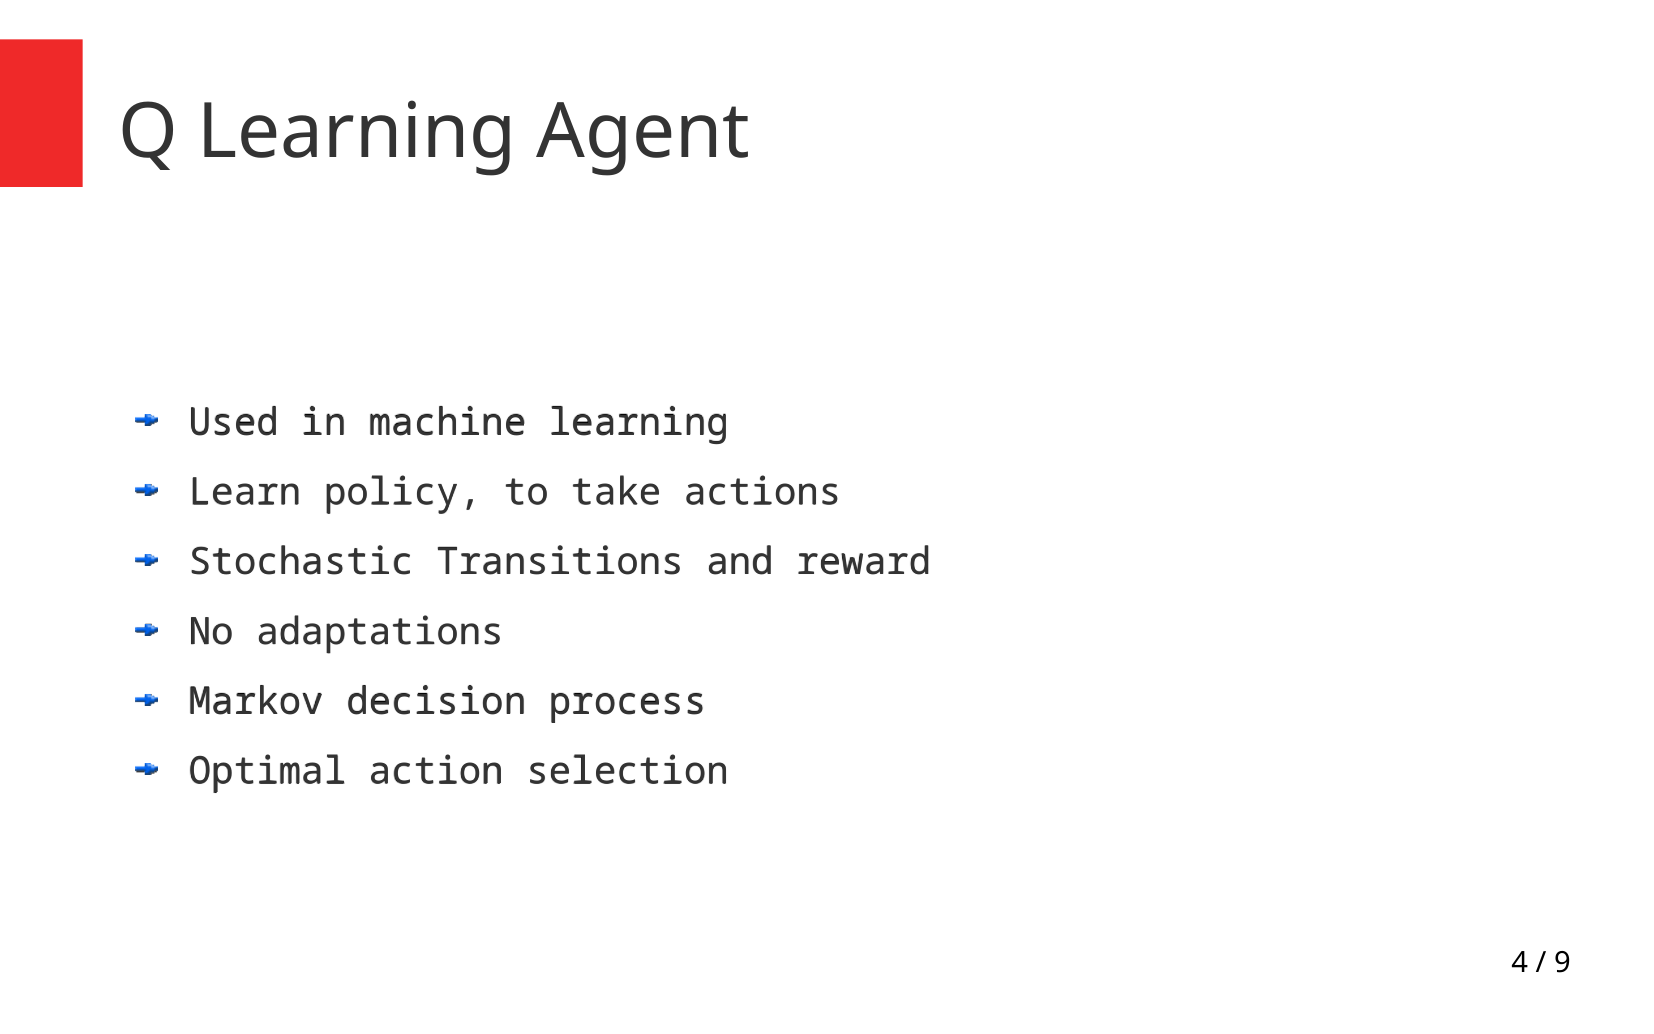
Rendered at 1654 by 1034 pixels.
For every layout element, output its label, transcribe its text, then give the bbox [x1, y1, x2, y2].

list Used in machine learning Learn policy, to take actions Stochastic Transitions and reward No adaptations Markov decision process Optimal action selection [118, 295, 1536, 895]
title Q Learning Agent [118, 41, 1571, 214]
